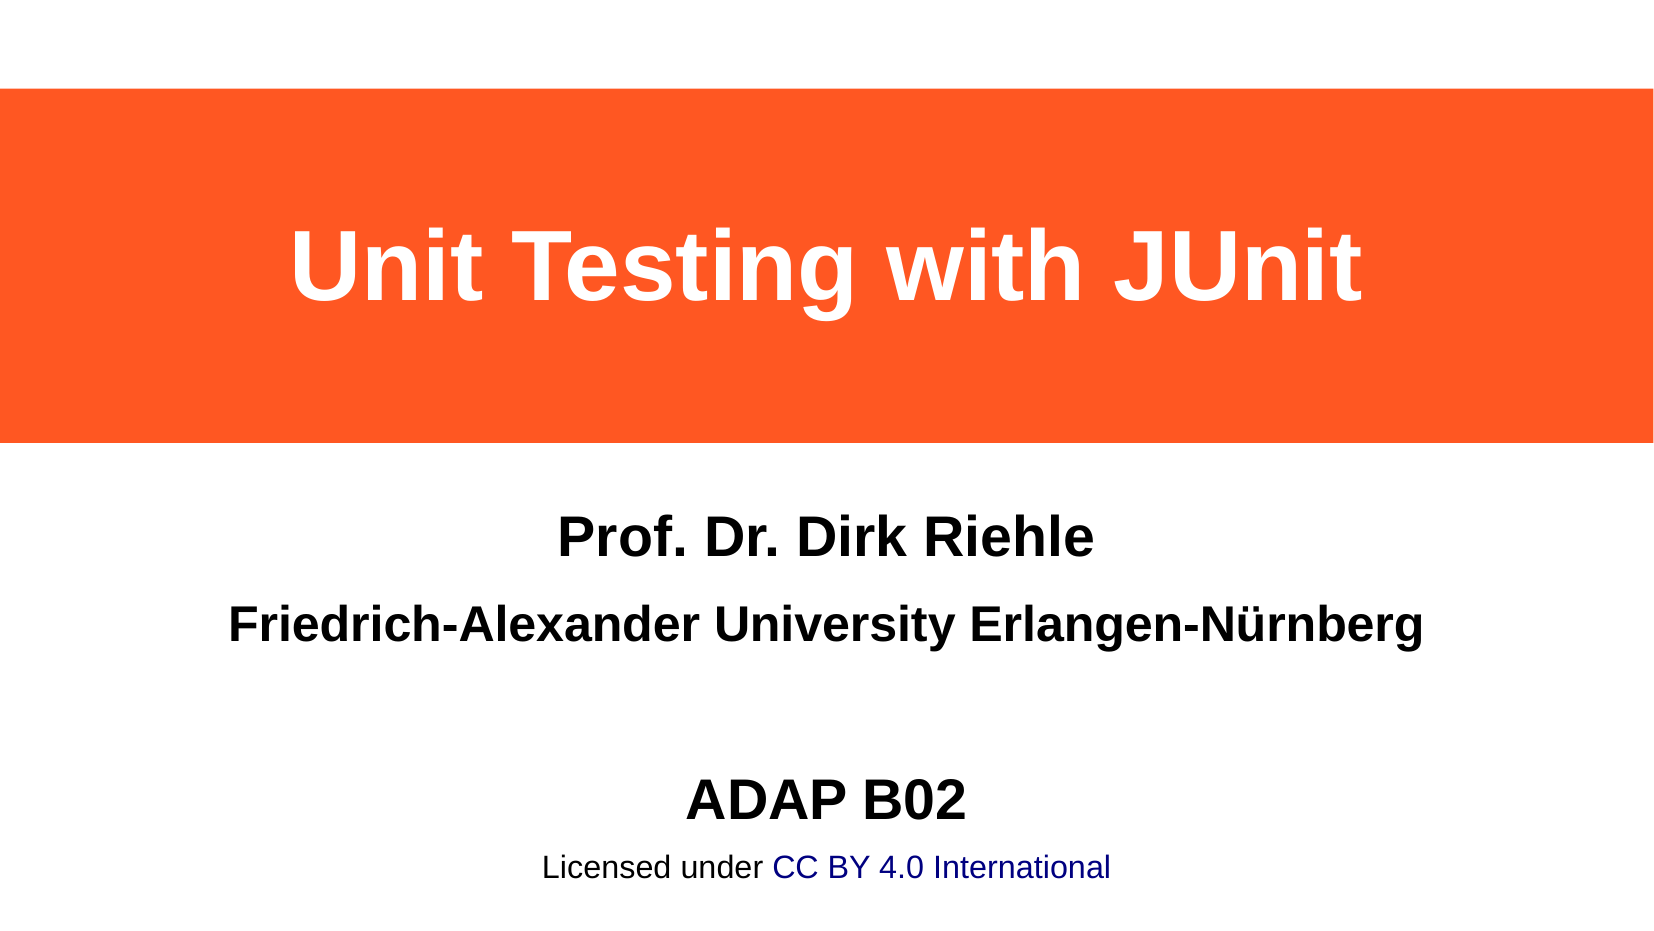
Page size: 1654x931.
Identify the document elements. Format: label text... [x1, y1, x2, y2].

subtitle Prof. Dr. Dirk Riehle Friedrich-Alexander University Erlangen-Nürnberg ADAP B02 Licensed under CC BY 4.0 International [29, 472, 1625, 886]
title Unit Testing with JUnit [0, 88, 1654, 443]
